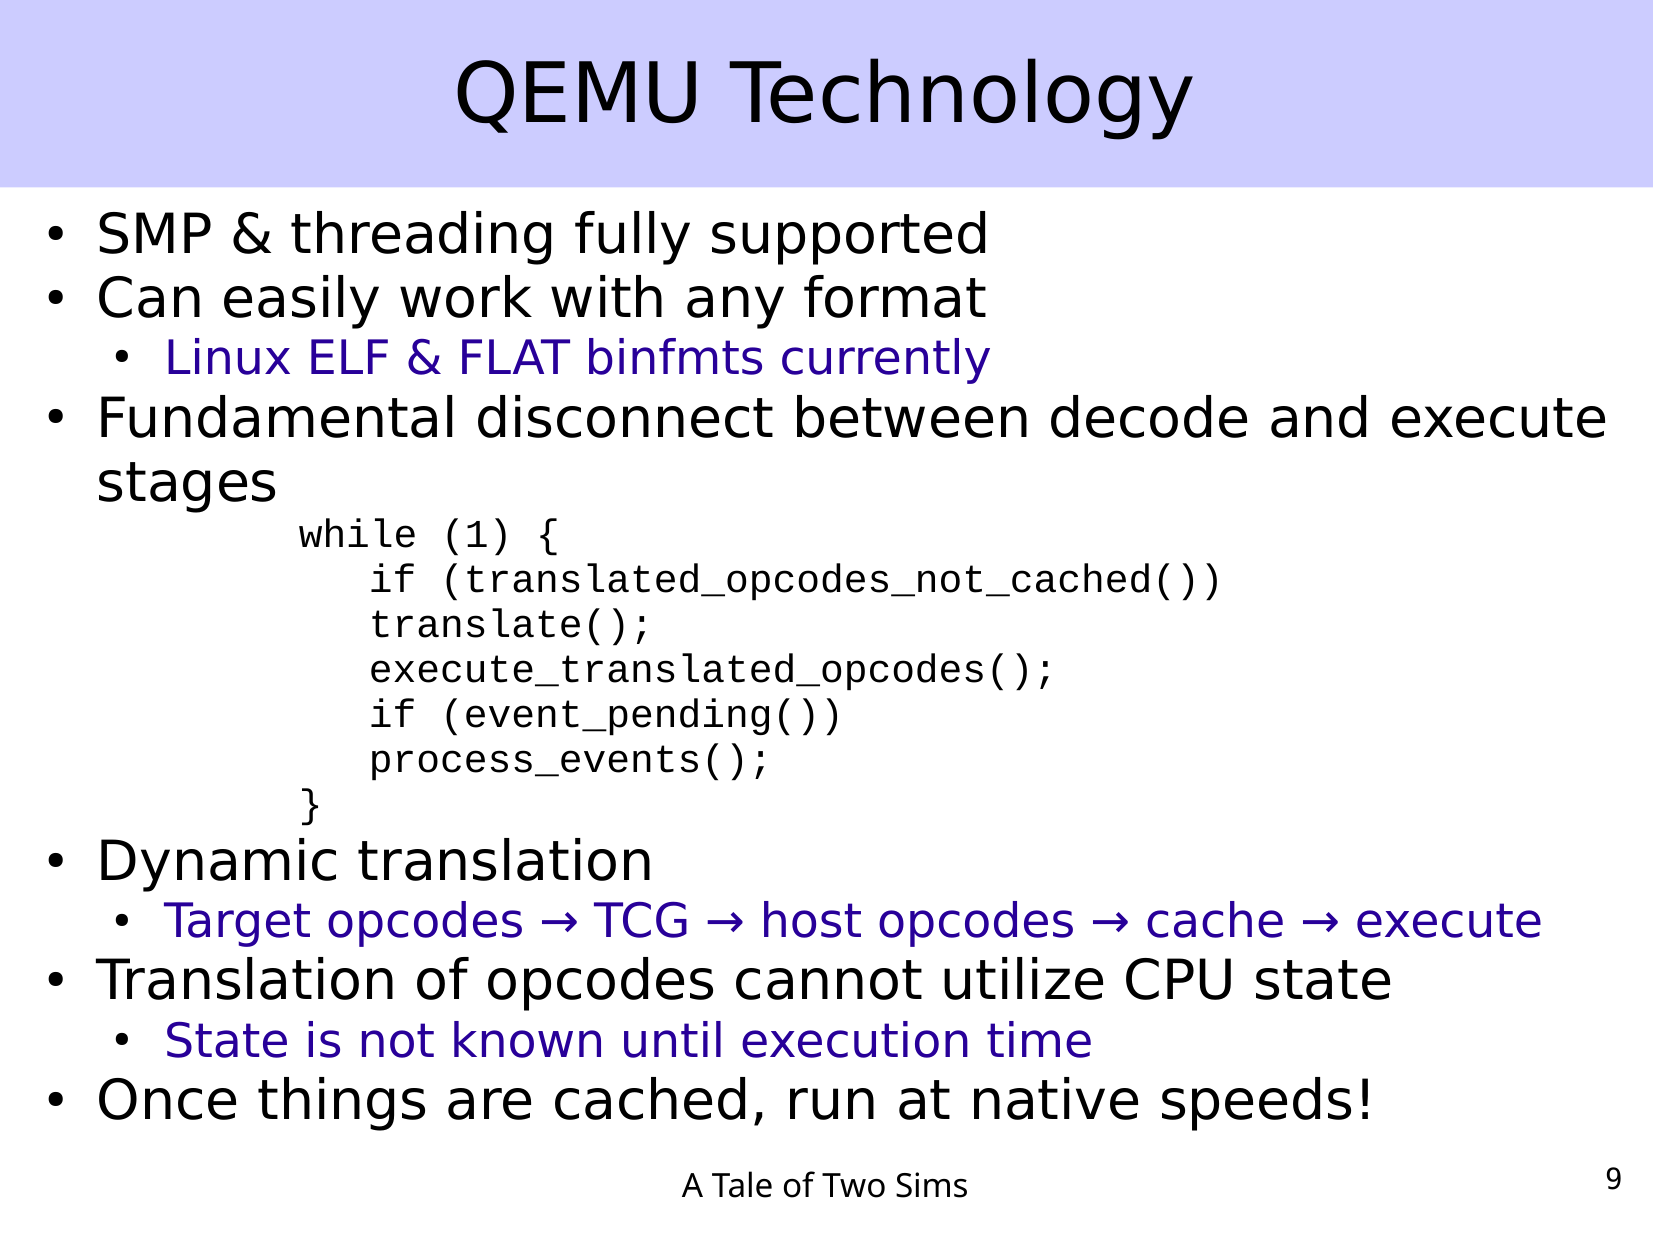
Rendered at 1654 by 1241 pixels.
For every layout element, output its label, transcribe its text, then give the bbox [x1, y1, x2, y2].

title QEMU Technology [0, 0, 1651, 188]
list SMP & threading fully supported Can easily work with any format Linux ELF & FLAT binfmts currently Fundamental disconnect between decode and execute stages while (1) { if (translated_opcodes_not_cached()) translate(); execute_translated_opcodes(); if (event_pending()) process_events(); } Dynamic translation Target opcodes → TCG → host opcodes → cache → execute Translation of opcodes cannot utilize CPU state State is not known until execution time Once things are cached, run at native speeds! [29, 201, 1620, 1151]
